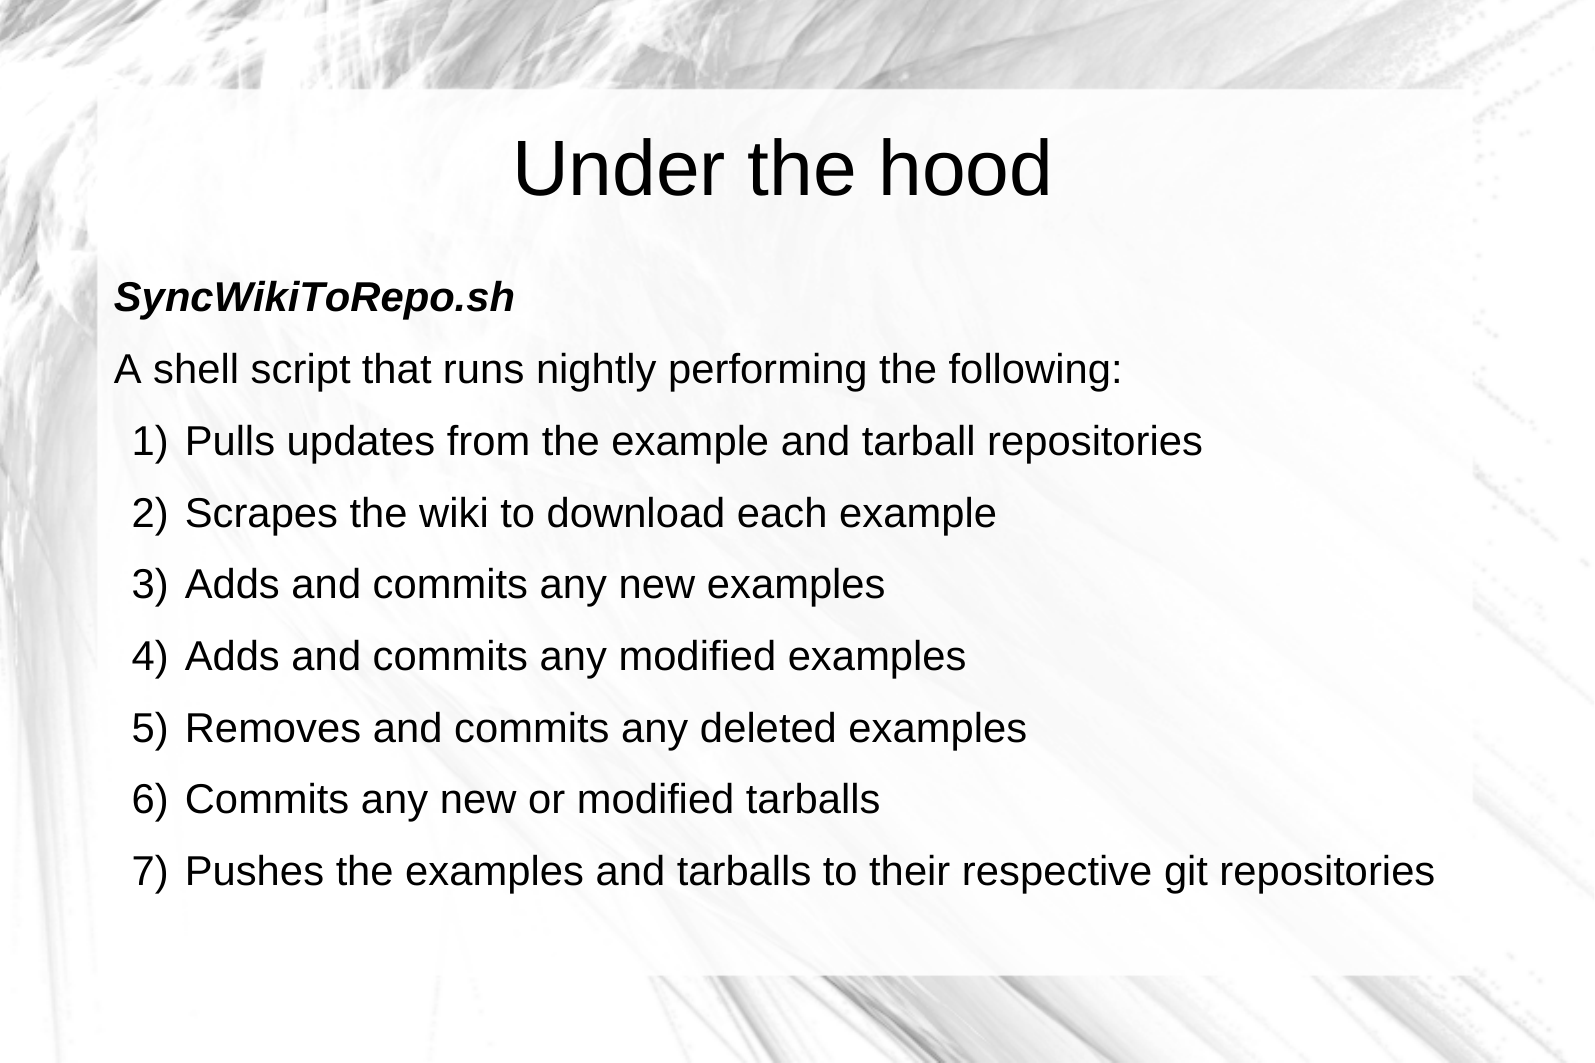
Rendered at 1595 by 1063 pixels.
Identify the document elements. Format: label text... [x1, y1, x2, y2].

picture [0, 0, 1595, 1063]
title Under the hood [113, 96, 1453, 241]
list SyncWikiToRepo.sh A shell script that runs nightly performing the following: Pulls updates from the example and tarball repositories Scrapes the wiki to download each example Adds and commits any new examples Adds and commits any modified examples Removes and commits any deleted examples Commits any new or modified tarballs Pushes the examples and tarballs to their respective git repositories [113, 274, 1515, 900]
